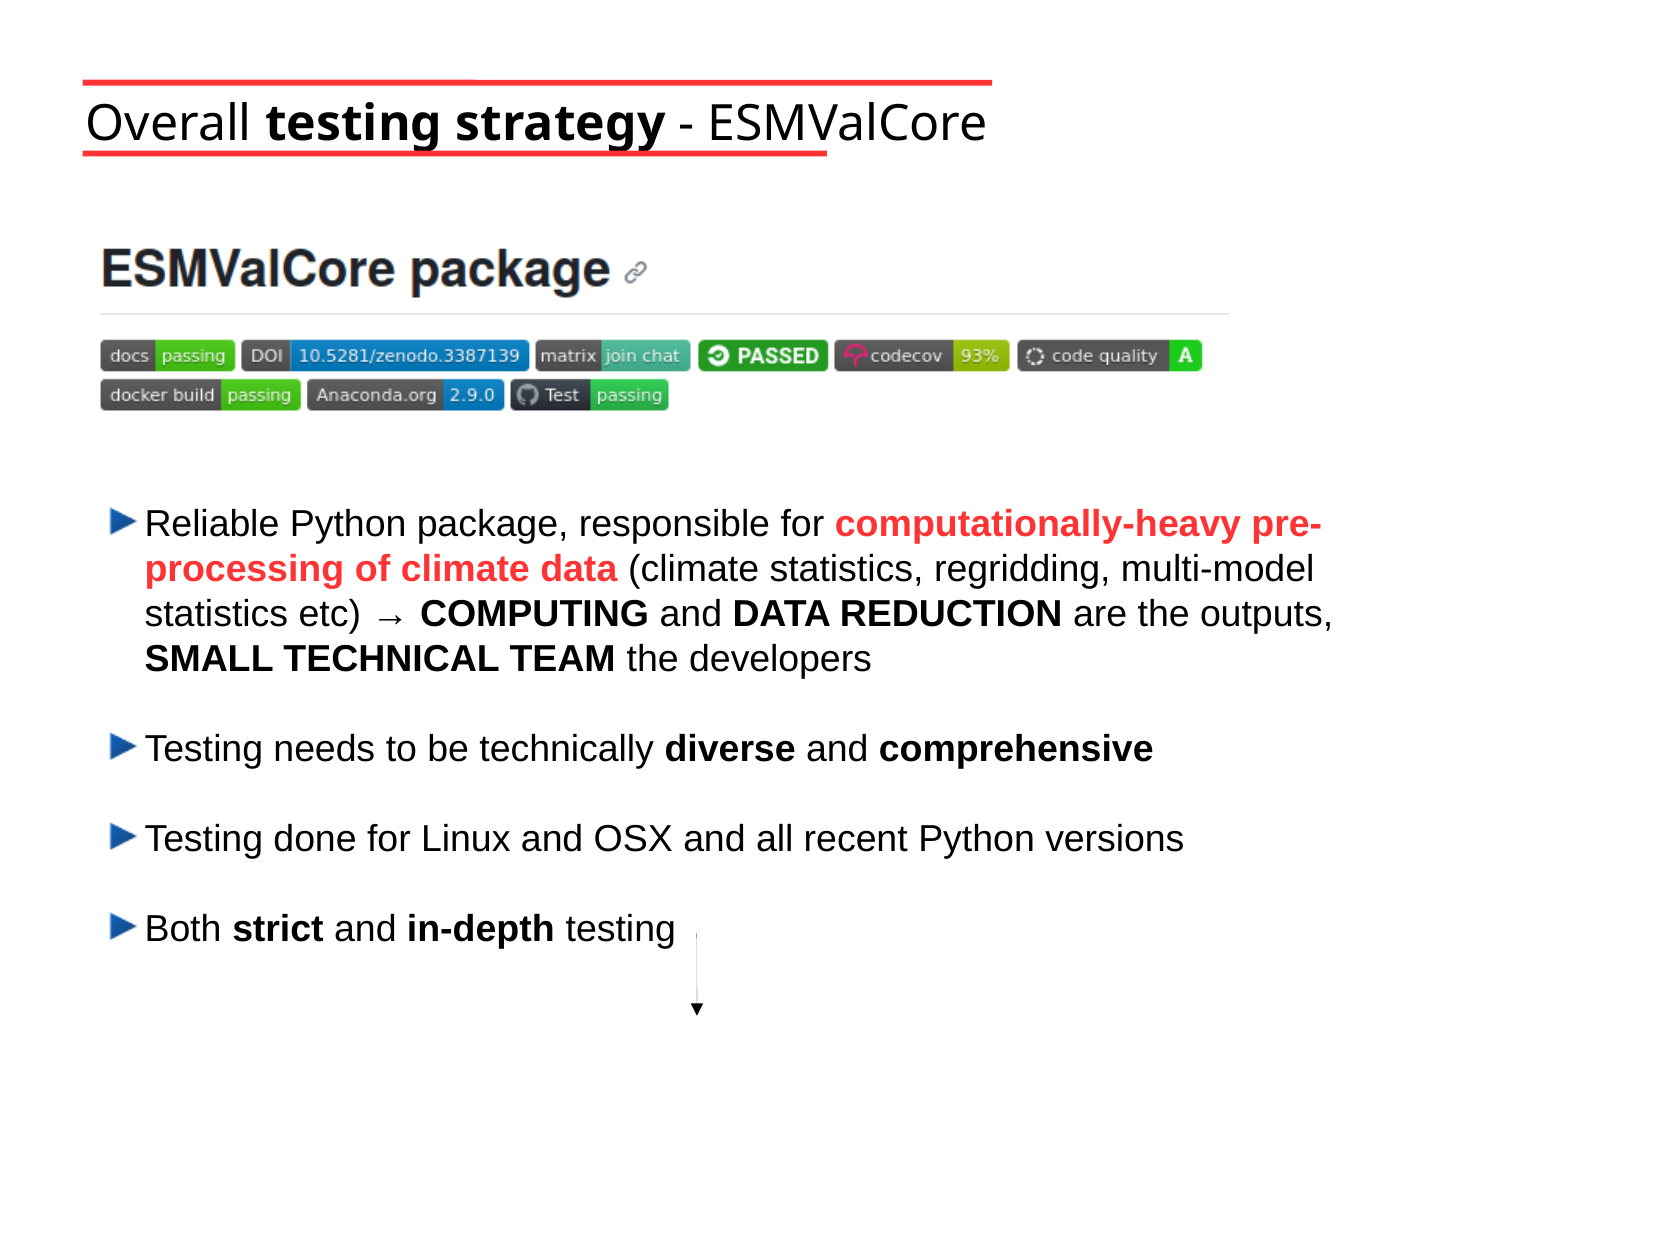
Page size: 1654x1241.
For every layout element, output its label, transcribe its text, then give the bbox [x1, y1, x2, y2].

text_box Reliable Python package, responsible for computationally-heavy pre-processing of climate data (climate statistics, regridding, multi-model statistics etc) → COMPUTING and DATA REDUCTION are the outputs, SMALL TECHNICAL TEAM the developers Testing needs to be technically diverse and comprehensive Testing done for Linux and OSX and all recent Python versions Both strict and in-depth testing [94, 491, 1453, 969]
text_box Overall testing strategy - ESMValCore [70, 82, 1217, 210]
picture [109, 911, 140, 942]
picture [109, 506, 140, 537]
picture [79, 224, 1229, 439]
picture [109, 821, 140, 852]
picture [109, 731, 140, 762]
